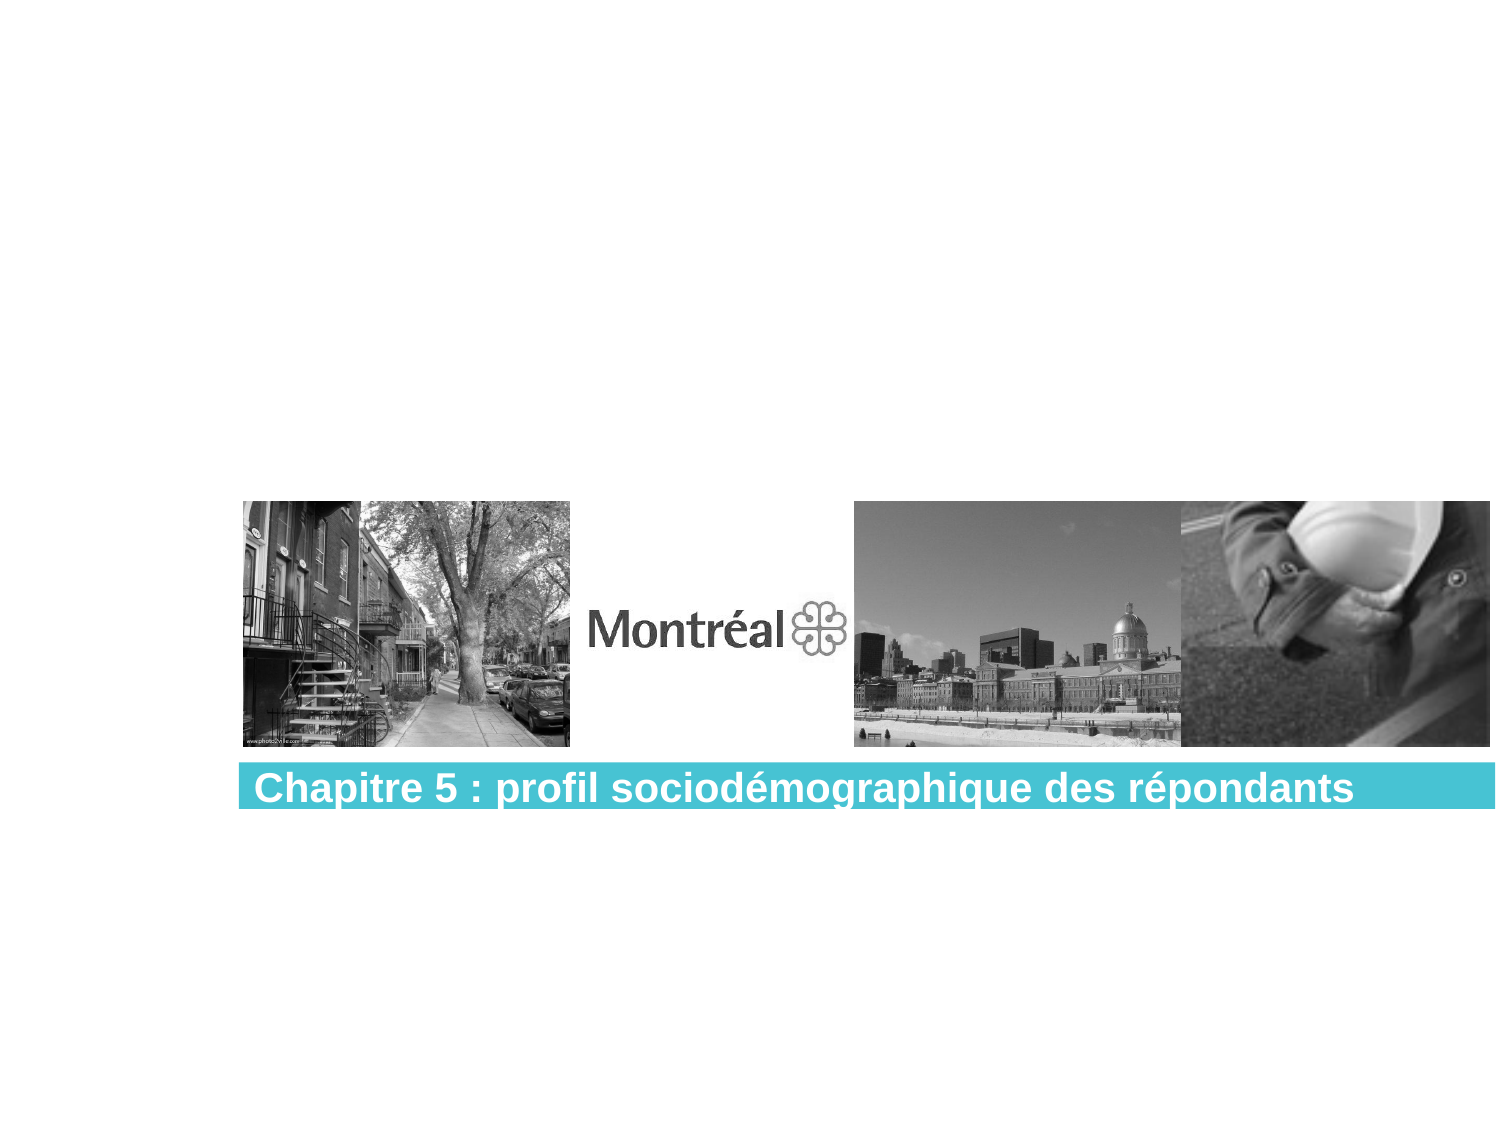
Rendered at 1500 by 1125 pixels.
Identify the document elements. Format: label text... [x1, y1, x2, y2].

title Chapitre 5 : profil sociodémographique des répondants [238, 762, 1496, 809]
picture [243, 501, 570, 747]
picture [575, 501, 1490, 747]
